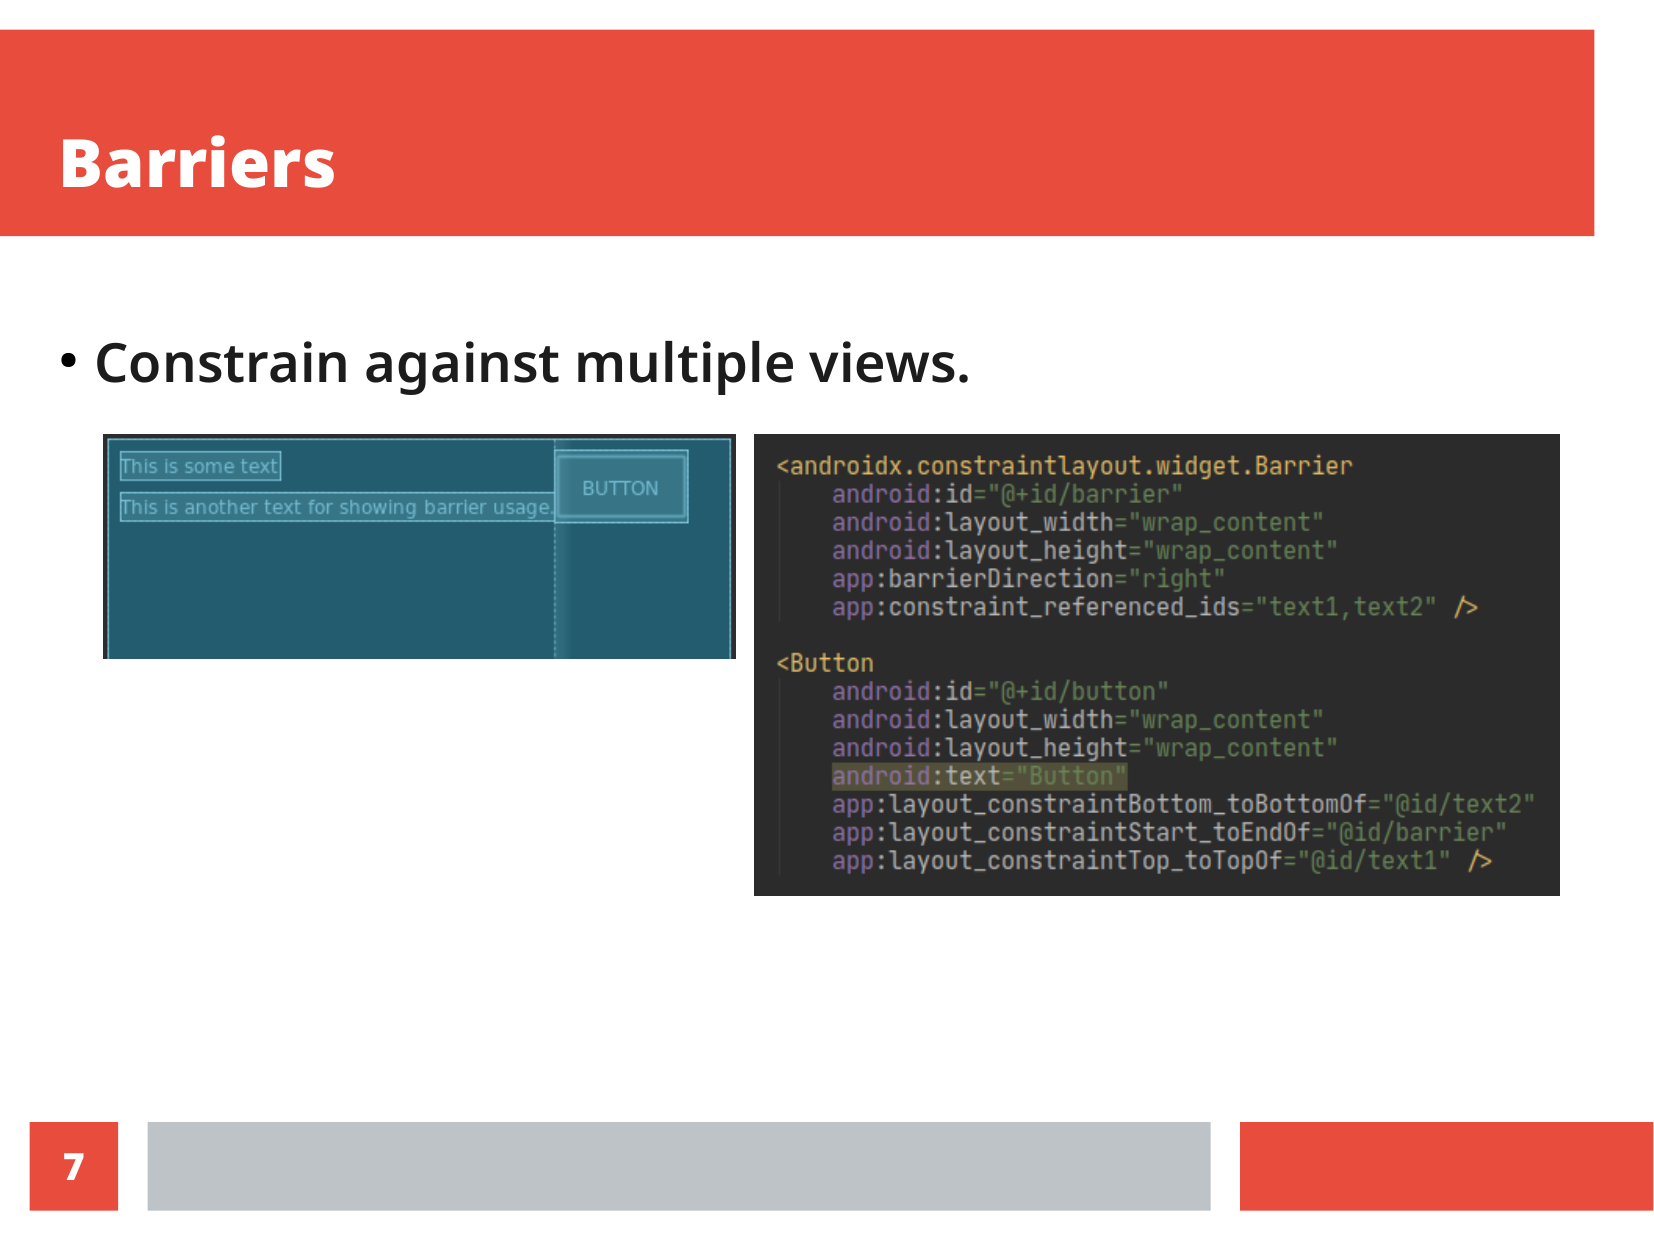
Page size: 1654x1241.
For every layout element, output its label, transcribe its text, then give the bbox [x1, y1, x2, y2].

picture [754, 434, 1560, 896]
picture [103, 434, 736, 659]
list Constrain against multiple views. [59, 324, 1565, 1093]
title Barriers [59, 59, 1595, 207]
